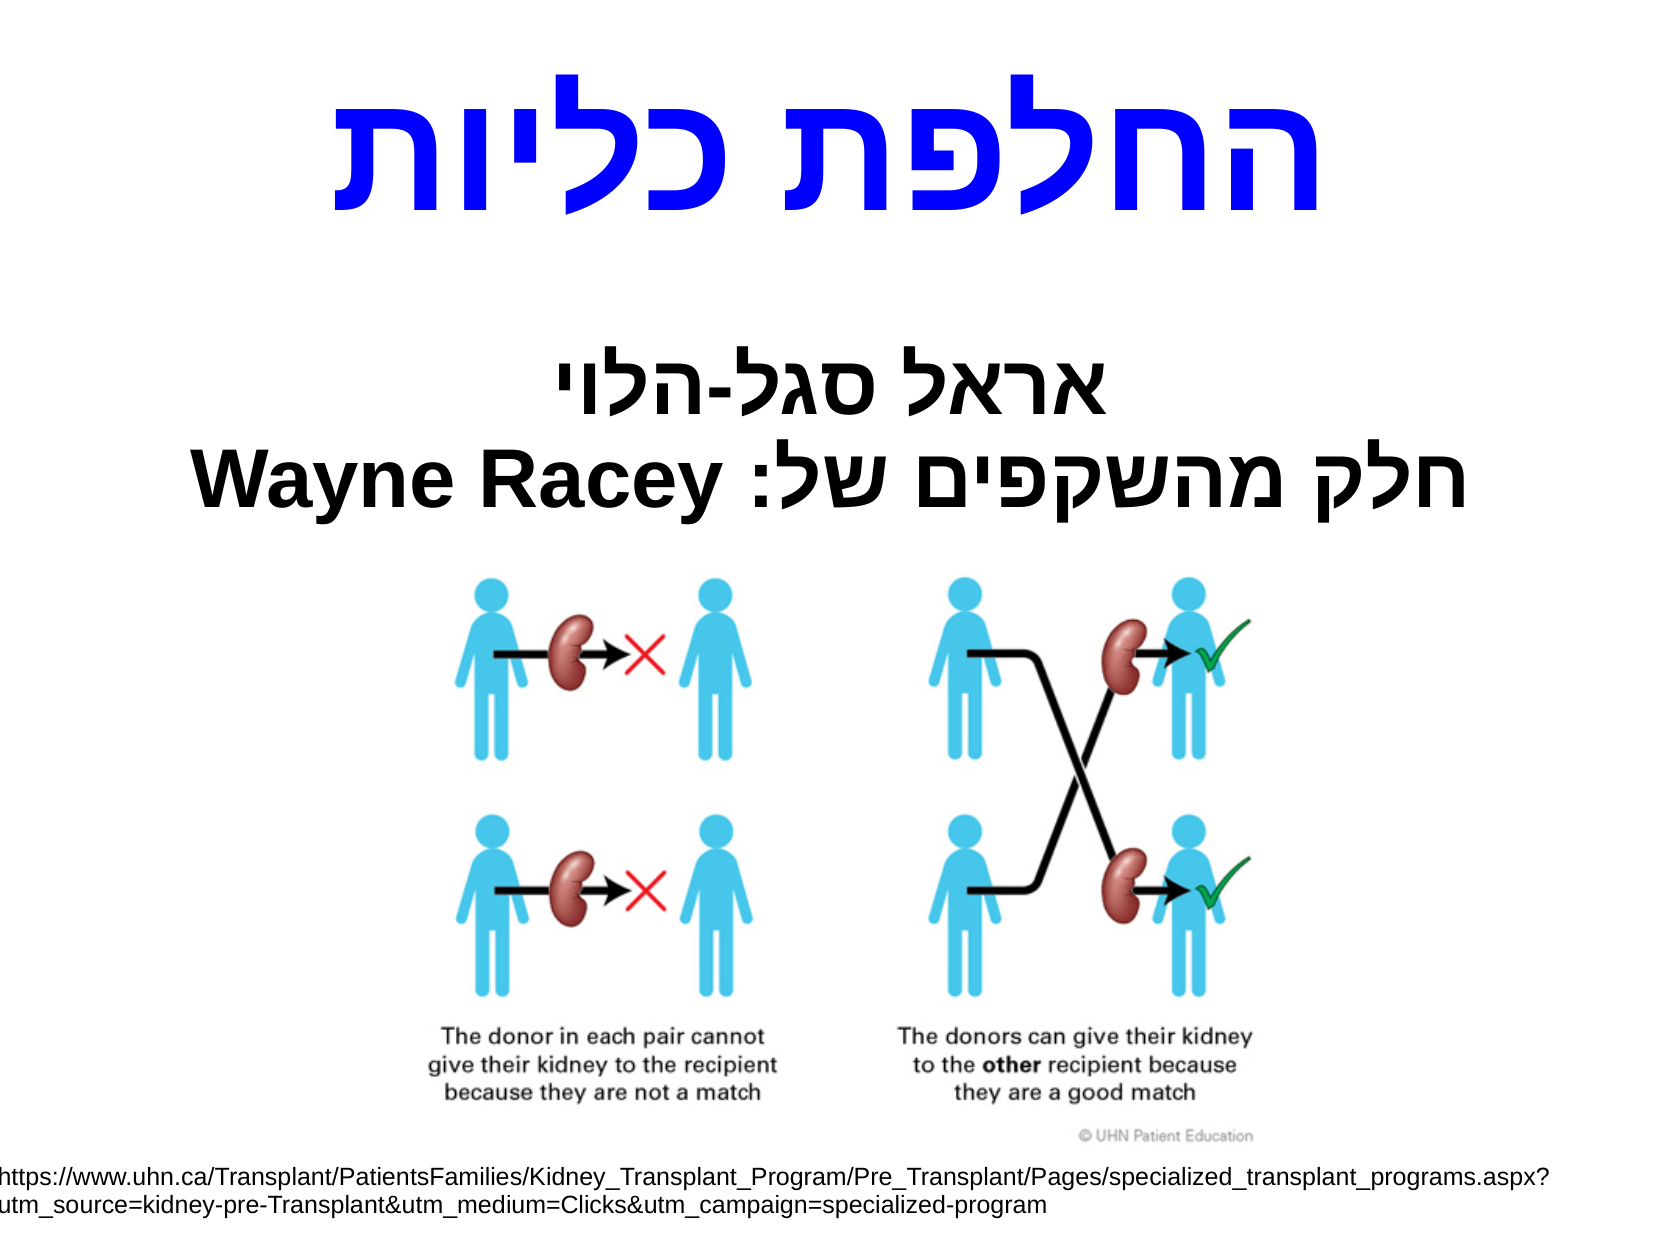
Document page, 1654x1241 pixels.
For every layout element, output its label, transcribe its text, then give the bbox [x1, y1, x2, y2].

title החלפת כליות אראל סגל-הלוי חלק מהשקפים של: Wayne Racey [86, 45, 1576, 541]
picture [405, 559, 1280, 1155]
text_box https://www.uhn.ca/Transplant/PatientsFamilies/Kidney_Transplant_Program/Pre_Transplant/Pages/specialized_transplant_programs.aspx?utm_source=kidney-pre-Transplant&utm_medium=Clicks&utm_campaign=specialized-program [0, 1155, 1654, 1241]
